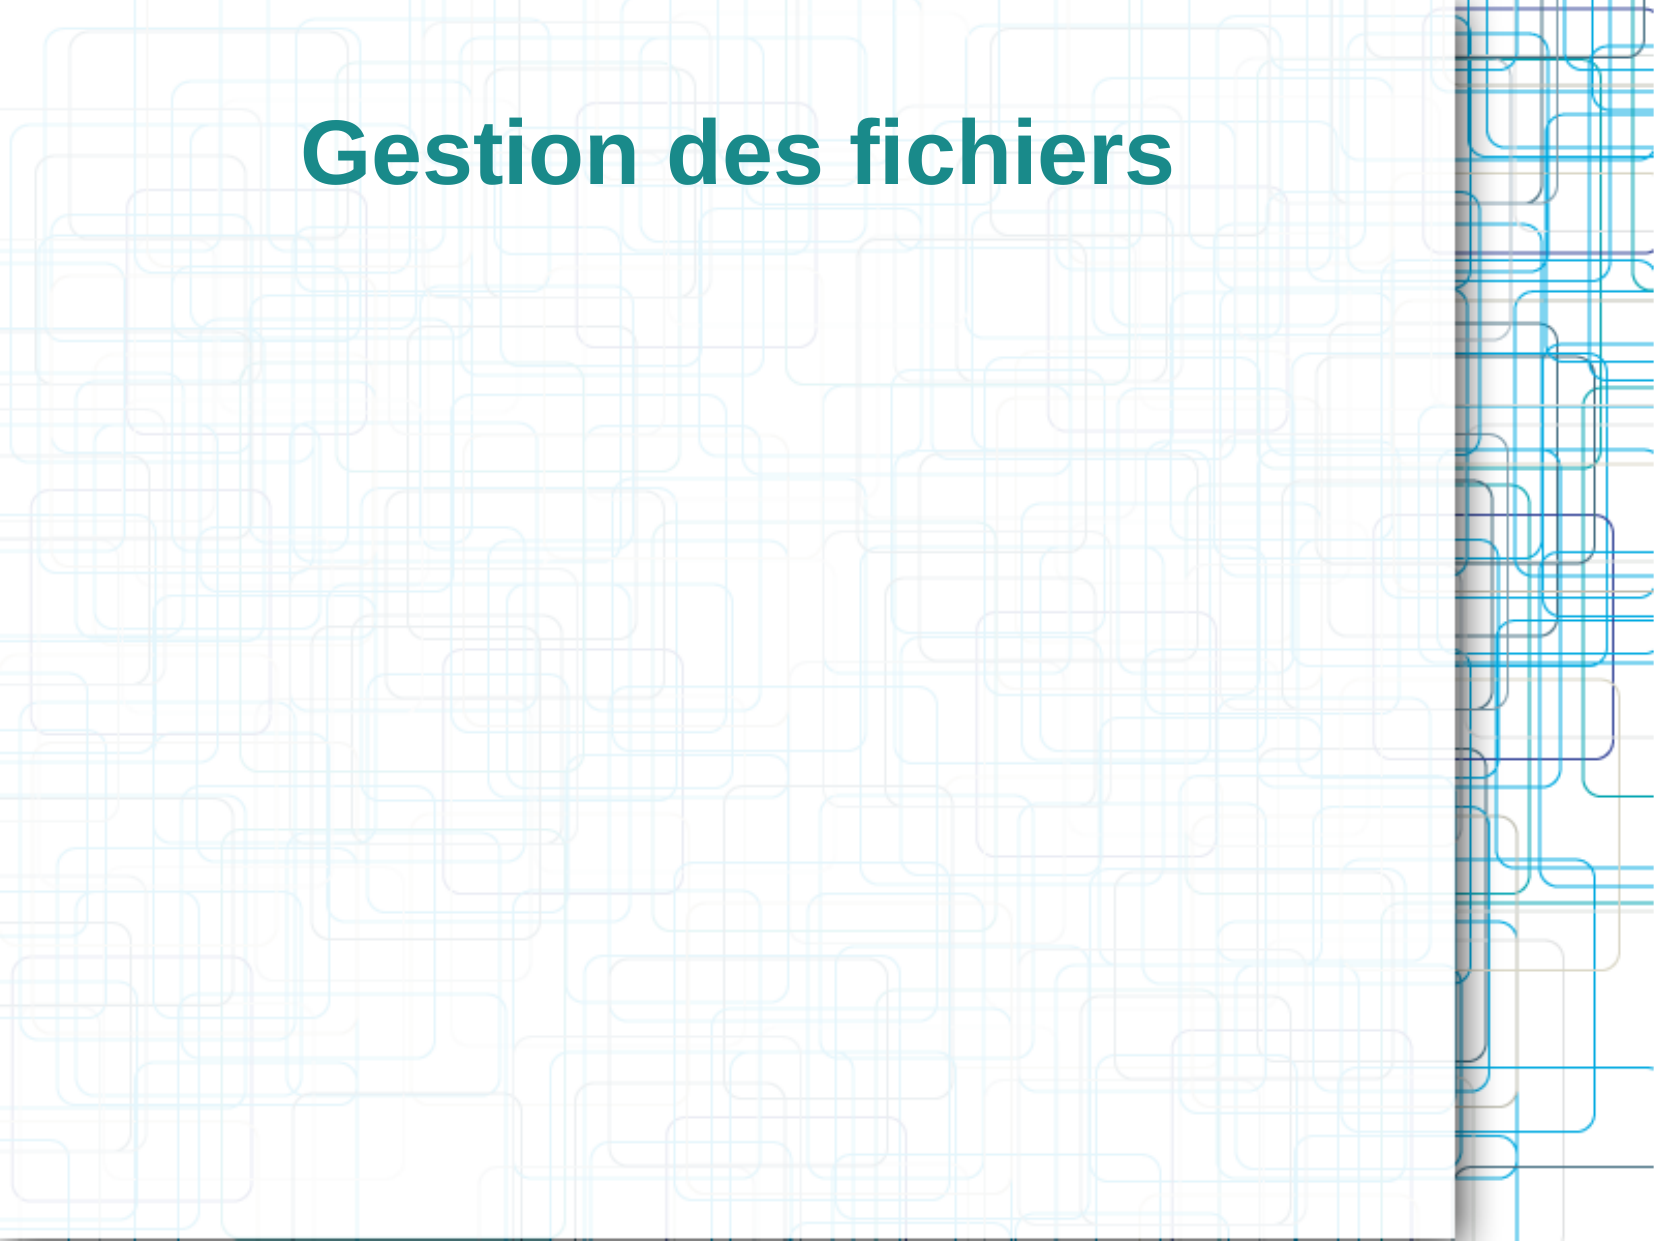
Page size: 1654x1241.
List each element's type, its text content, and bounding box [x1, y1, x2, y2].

picture [0, 0, 1654, 1241]
title Gestion des fichiers [59, 49, 1418, 257]
